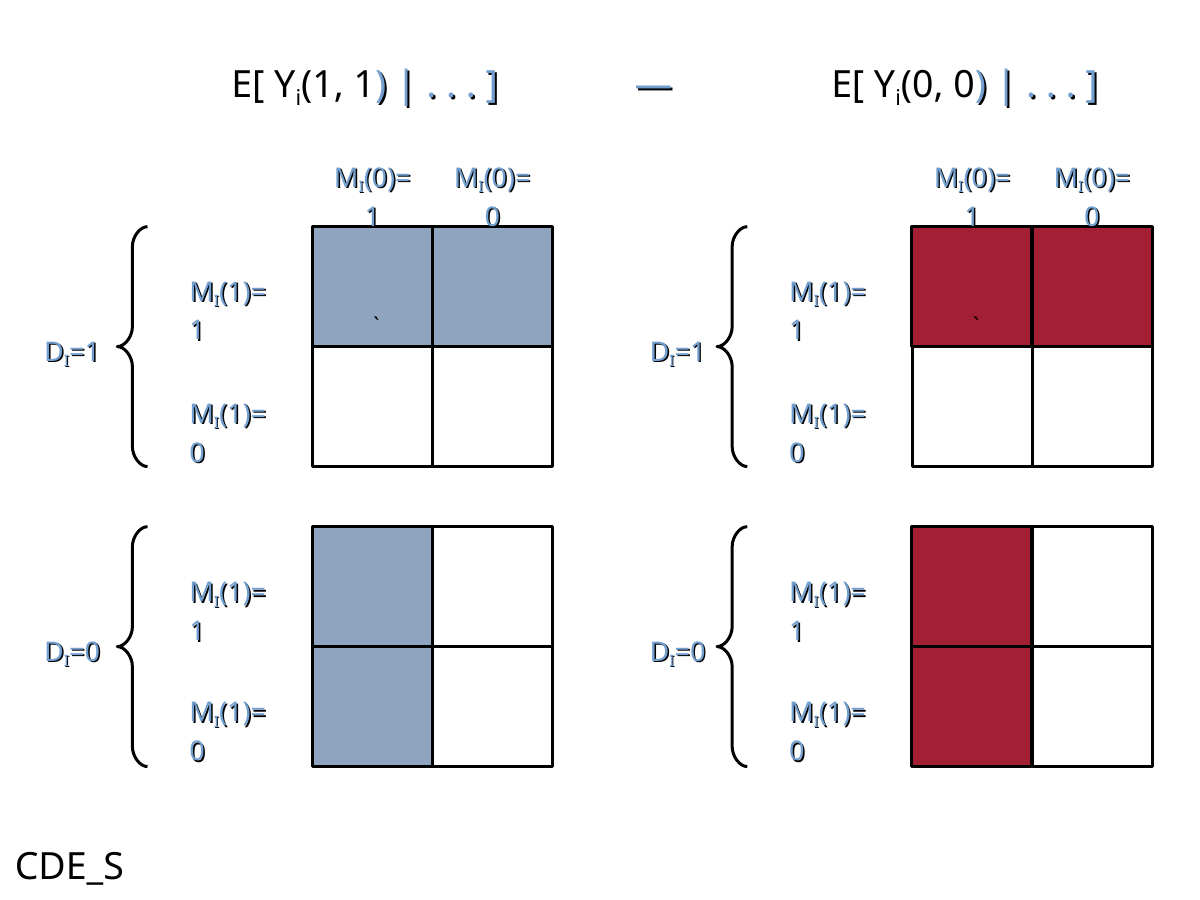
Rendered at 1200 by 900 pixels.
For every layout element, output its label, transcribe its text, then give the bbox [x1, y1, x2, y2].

text_box Di=1 [124, 336, 133, 357]
text_box [911, 526, 1153, 767]
text_box [312, 313, 553, 467]
text_box Mi(0)=0 [1032, 151, 1152, 313]
text_box Mi(0)=1 [312, 168, 432, 313]
text_box Di=1 [617, 325, 730, 438]
text_box Mi(1)=0 [774, 387, 895, 549]
text_box [911, 226, 1153, 467]
text_box Di=0 [724, 625, 738, 738]
text_box E[ Yi(0, 0) | . . . ] [792, 50, 1138, 168]
text_box Di=0 [12, 625, 130, 738]
text_box Di=1 [12, 325, 130, 438]
text_box Mi(0)=0 [432, 151, 553, 313]
text_box Mi(0)=1 [912, 168, 1032, 313]
text_box CDE_S [0, 832, 586, 891]
text_box Di=0 [617, 625, 730, 738]
text_box Mi(1)=0 [174, 685, 295, 832]
text_box E[ Yi(1, 1) | . . . ] [192, 50, 538, 168]
text_box Mi(1)=1 [774, 265, 895, 387]
text_box Mi(1)=1 [774, 565, 895, 685]
text_box Mi(1)=1 [174, 565, 295, 685]
text_box Di=1 [724, 325, 738, 438]
text_box [312, 526, 553, 767]
text_box — [614, 50, 692, 113]
text_box Di=0 [124, 636, 133, 657]
text_box Mi(1)=0 [774, 685, 895, 848]
text_box Mi(1)=0 [174, 387, 295, 549]
text_box Mi(1)=1 [174, 265, 295, 387]
